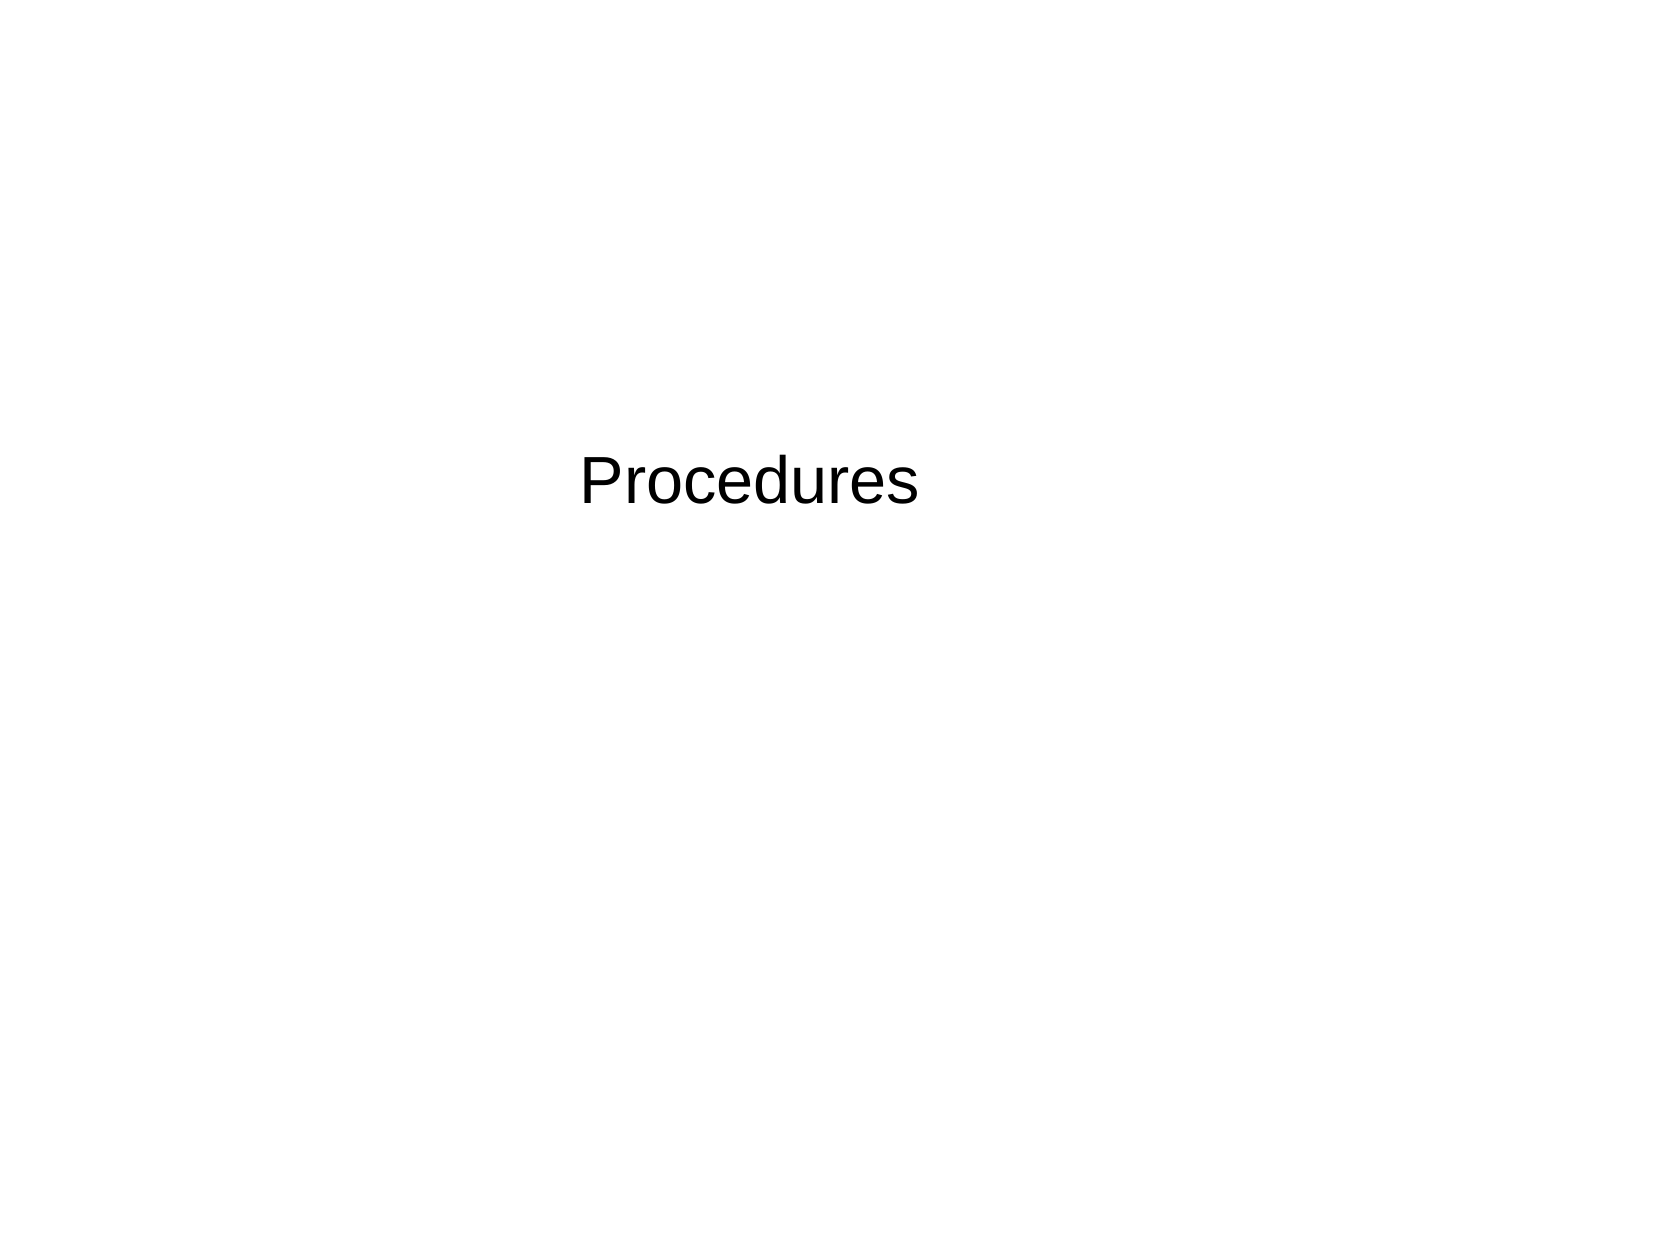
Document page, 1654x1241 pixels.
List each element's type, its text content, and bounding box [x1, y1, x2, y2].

subtitle Procedures [75, 44, 1425, 916]
